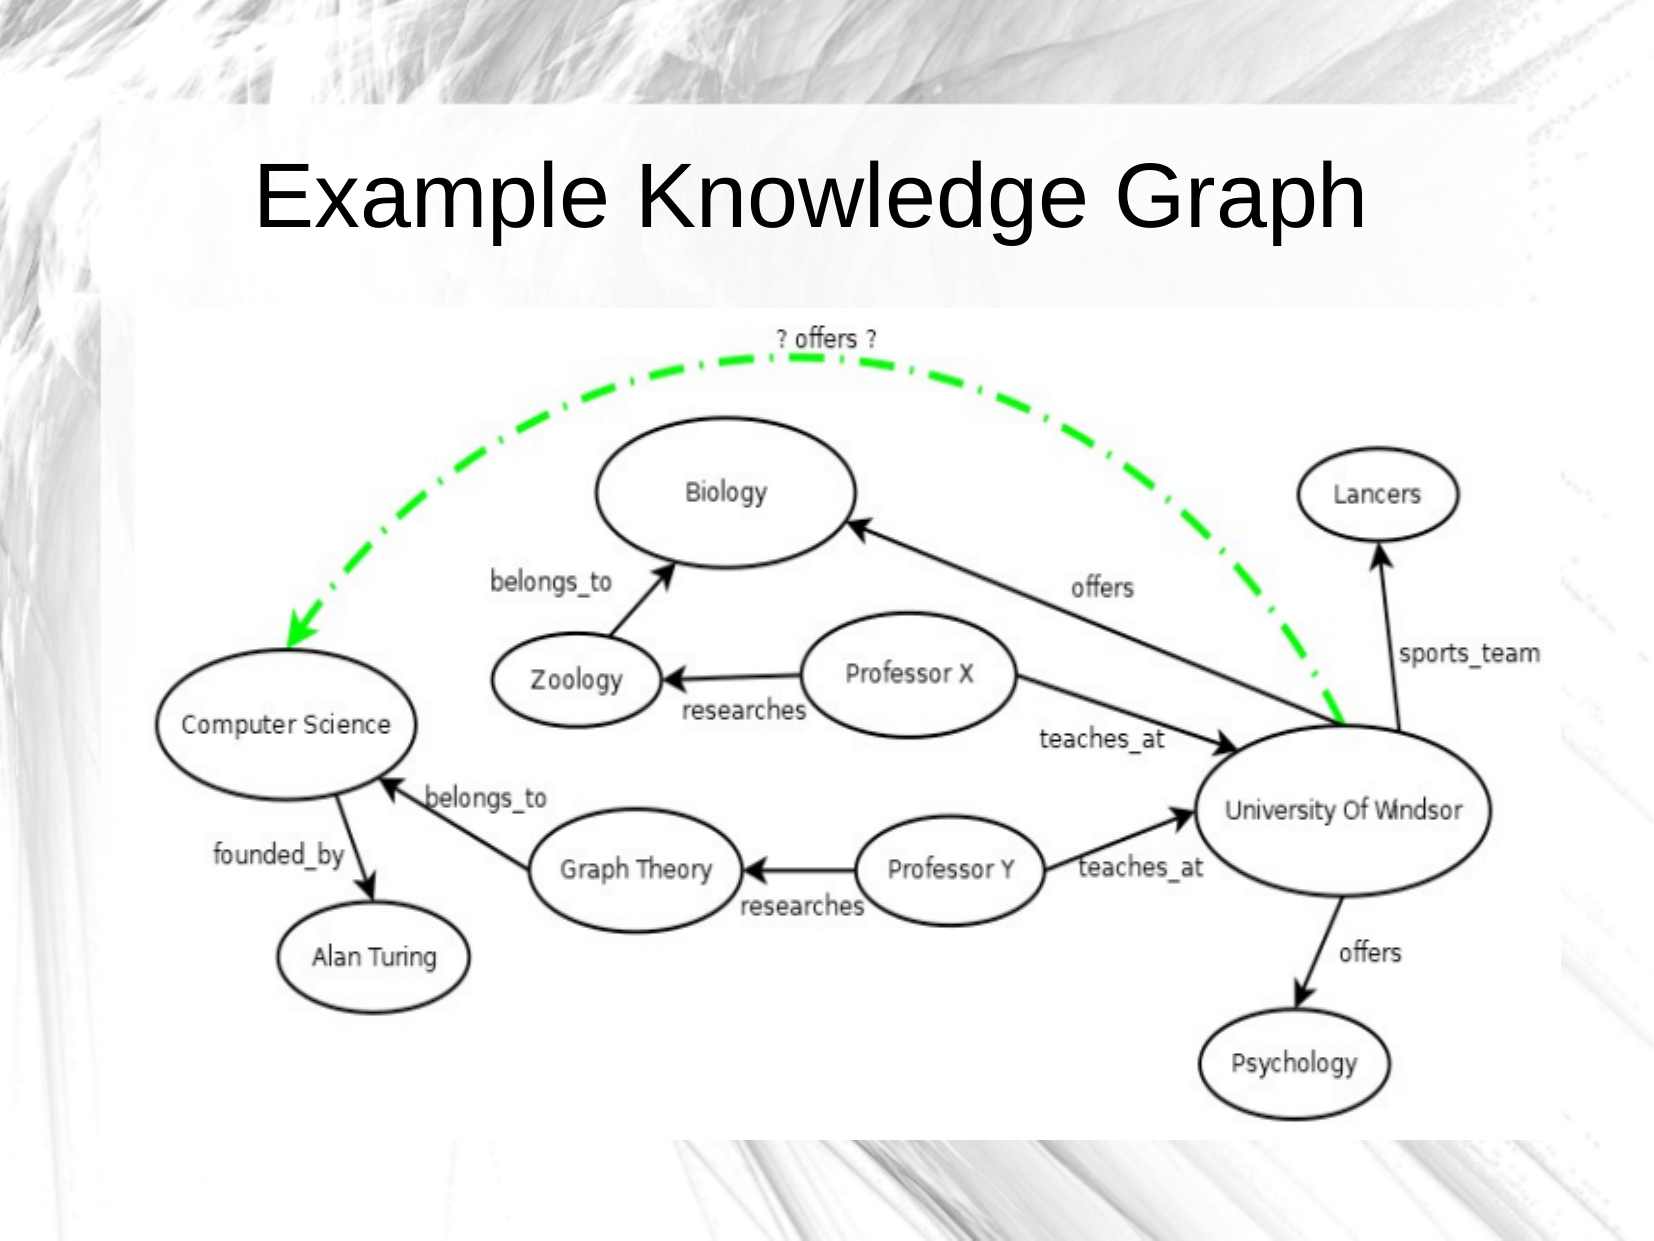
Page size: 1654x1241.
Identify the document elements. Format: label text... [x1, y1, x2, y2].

picture [0, 0, 1654, 1241]
title Example Knowledge Graph [118, 112, 1506, 281]
